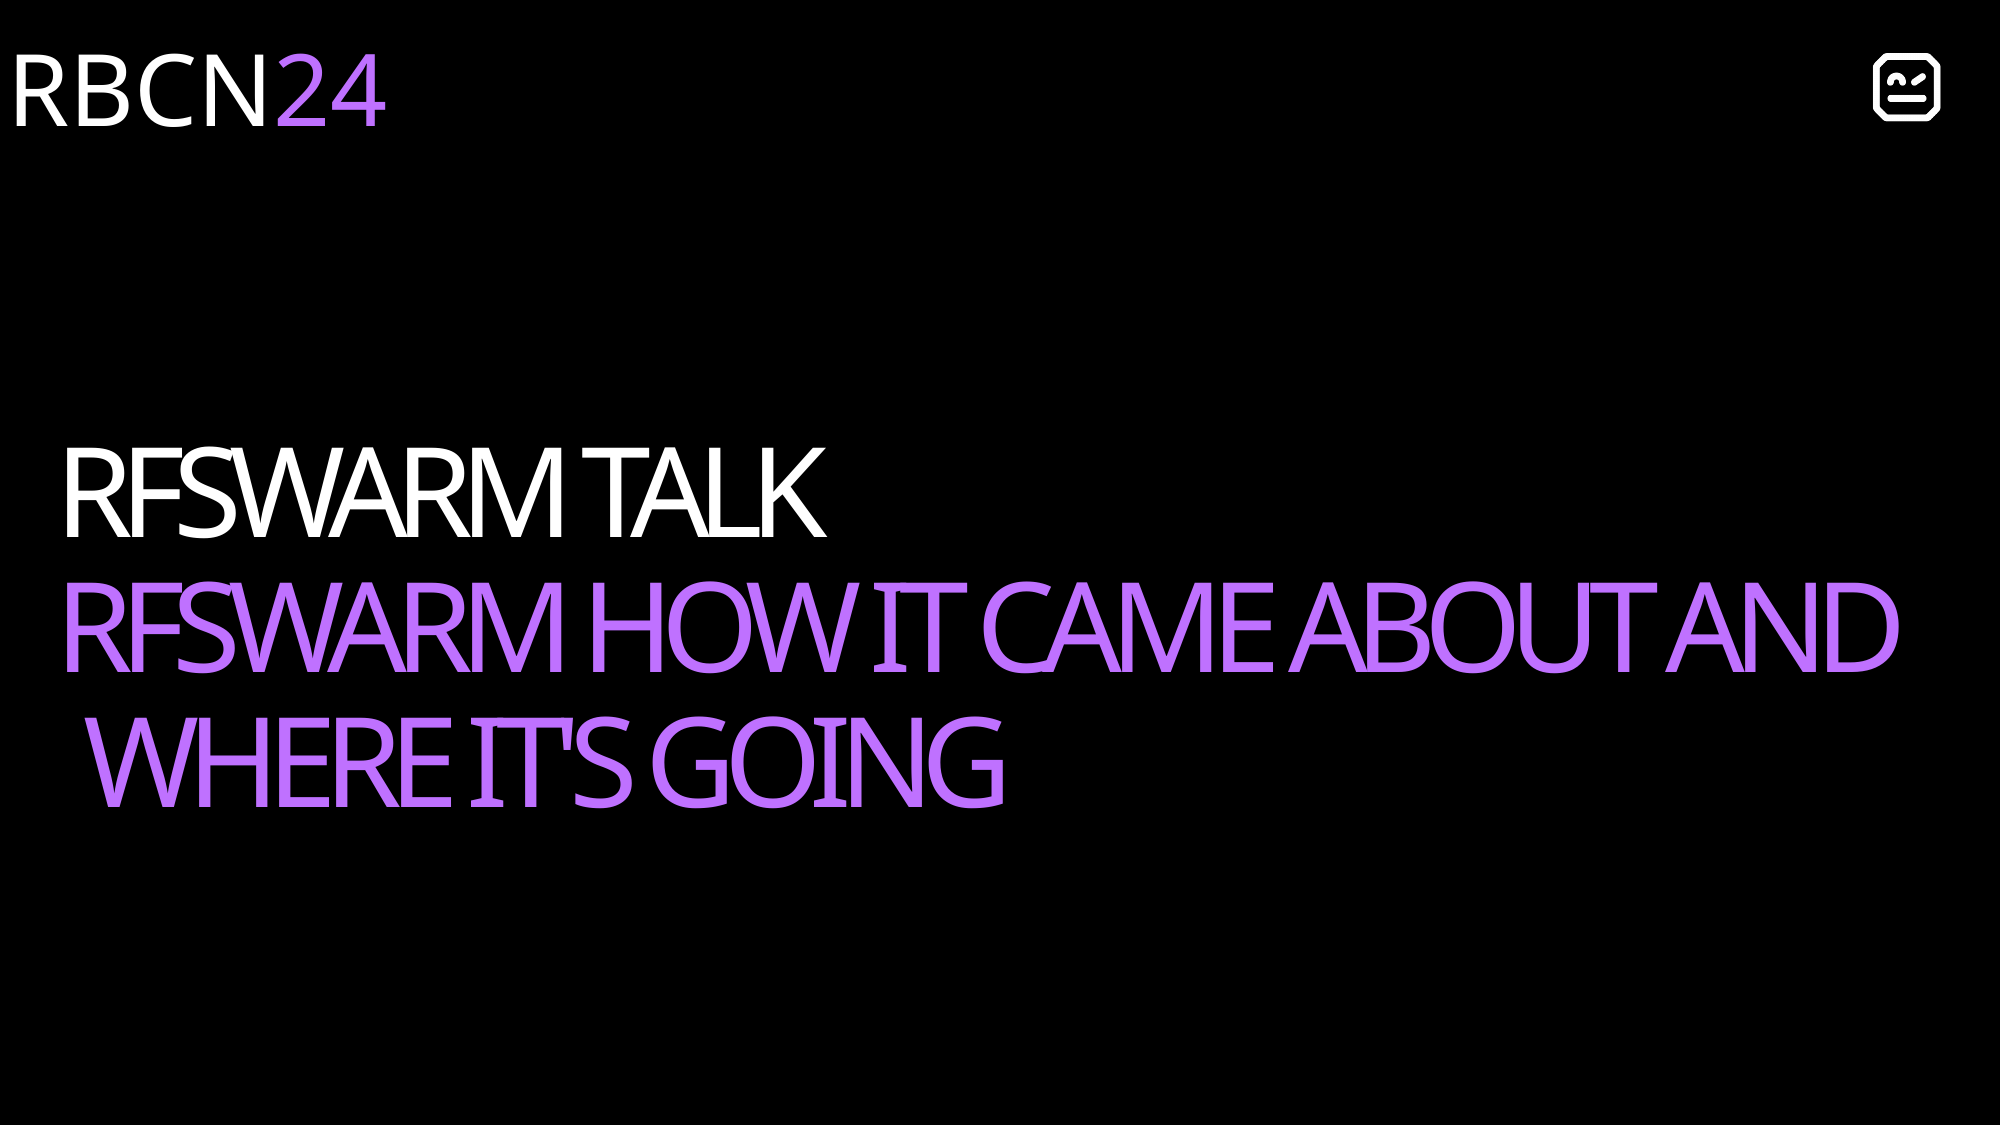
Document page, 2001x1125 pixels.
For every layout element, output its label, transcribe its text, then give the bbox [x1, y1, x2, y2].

title RFSwarm Talk [54, 258, 1946, 565]
subtitle RFSwarm how it came about and where it's going [54, 565, 1946, 870]
picture [1850, 30, 1963, 144]
